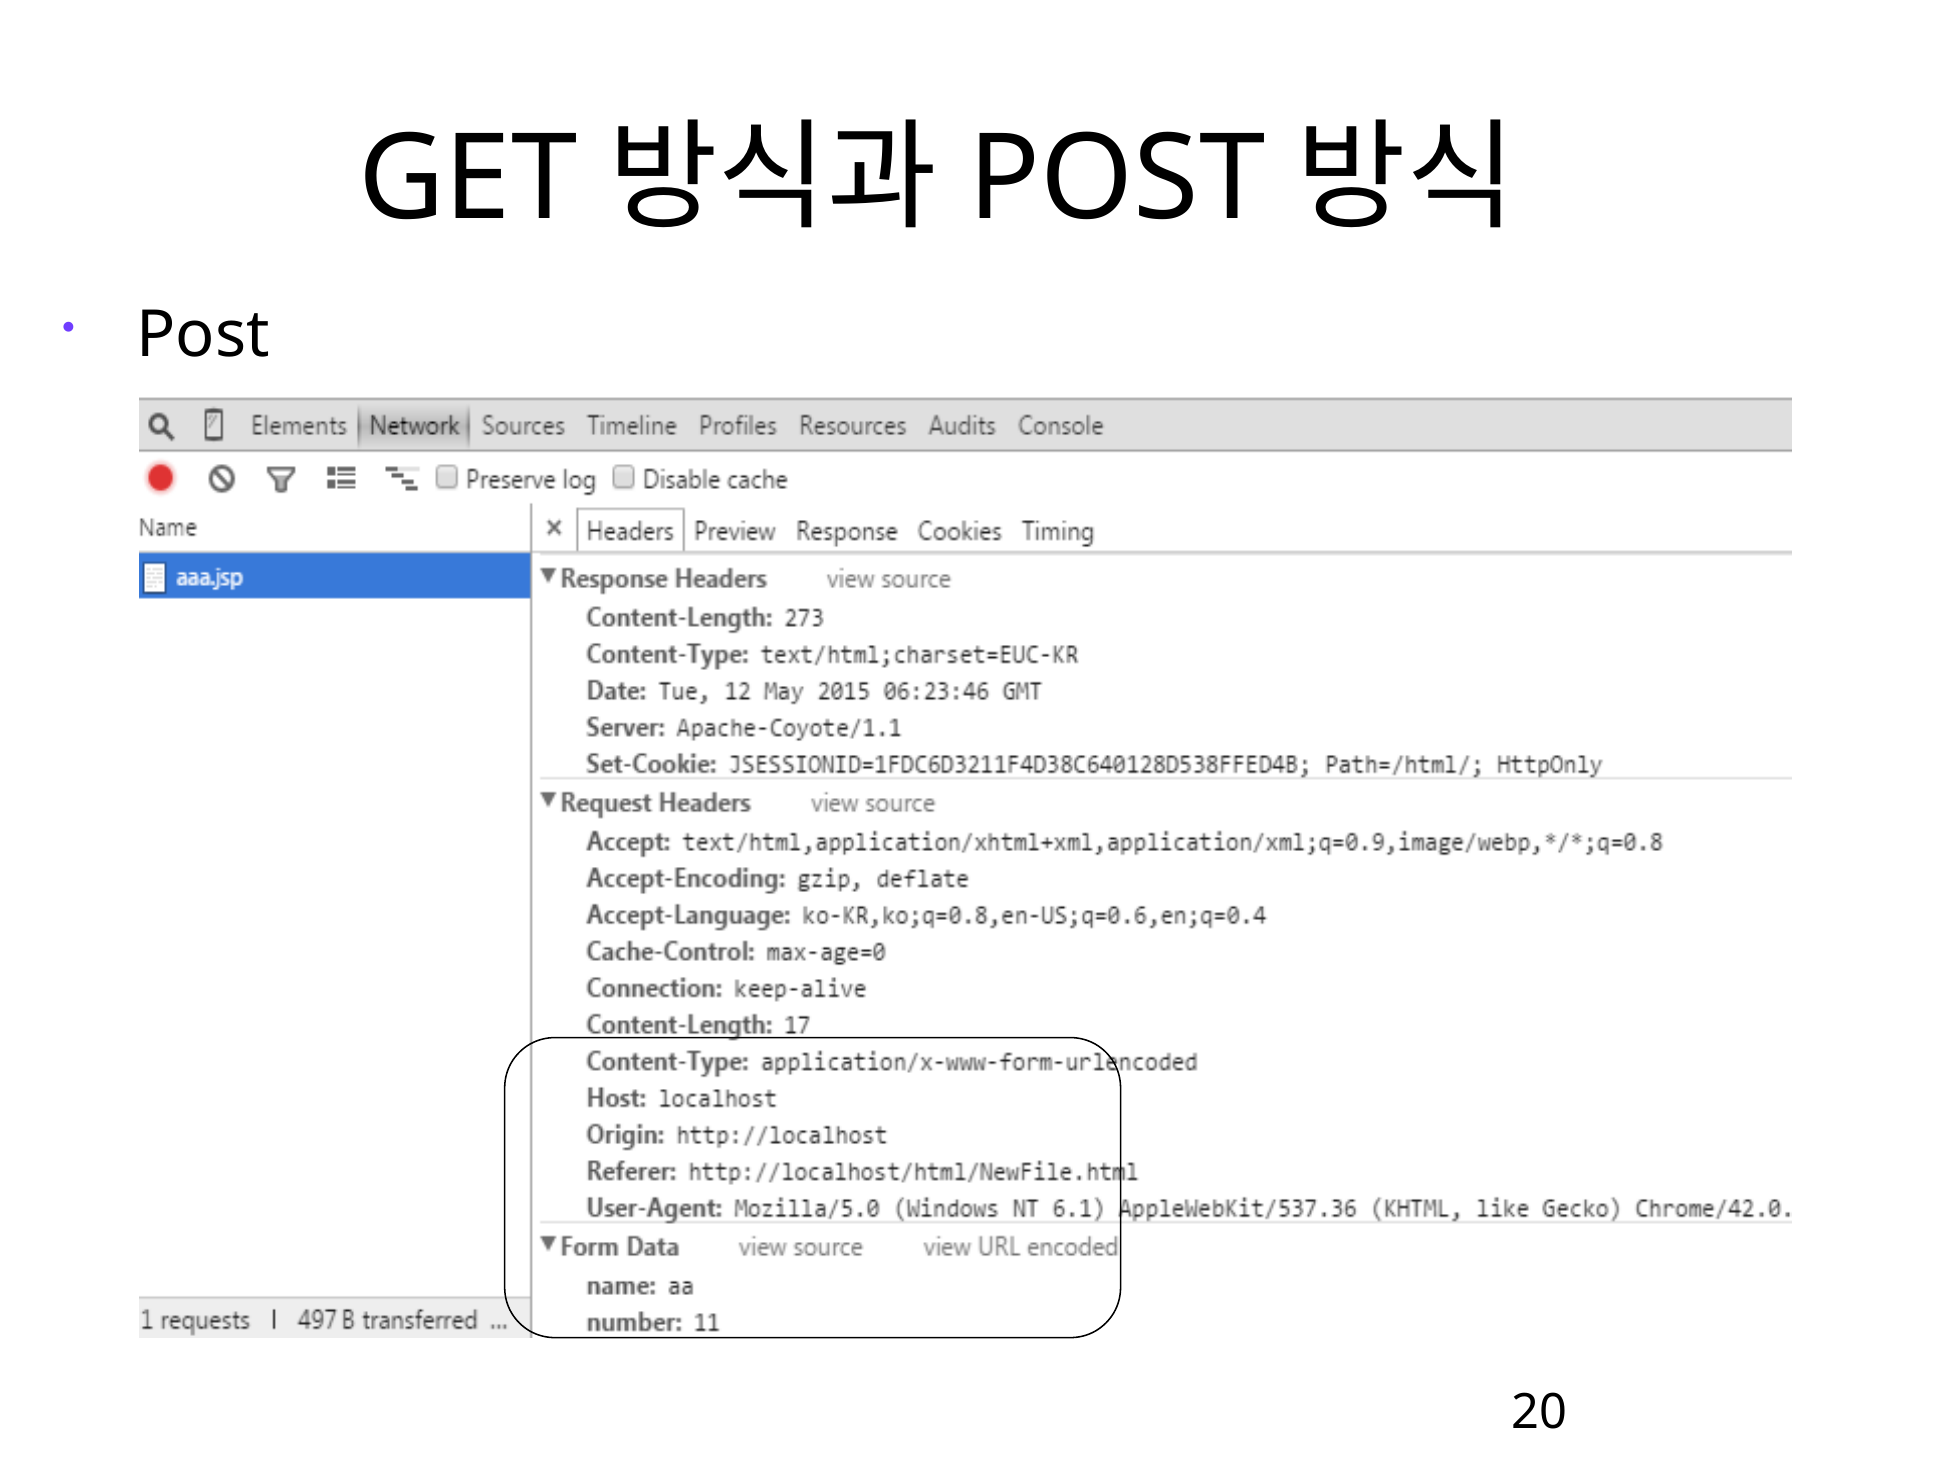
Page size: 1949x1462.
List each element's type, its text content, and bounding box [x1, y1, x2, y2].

slide_number <숫자> [1496, 1372, 1899, 1462]
picture [139, 379, 1792, 1338]
title GET 방식과 POST 방식 [156, 92, 1749, 255]
picture [506, 1039, 1119, 1336]
list Post [48, 284, 1897, 1343]
